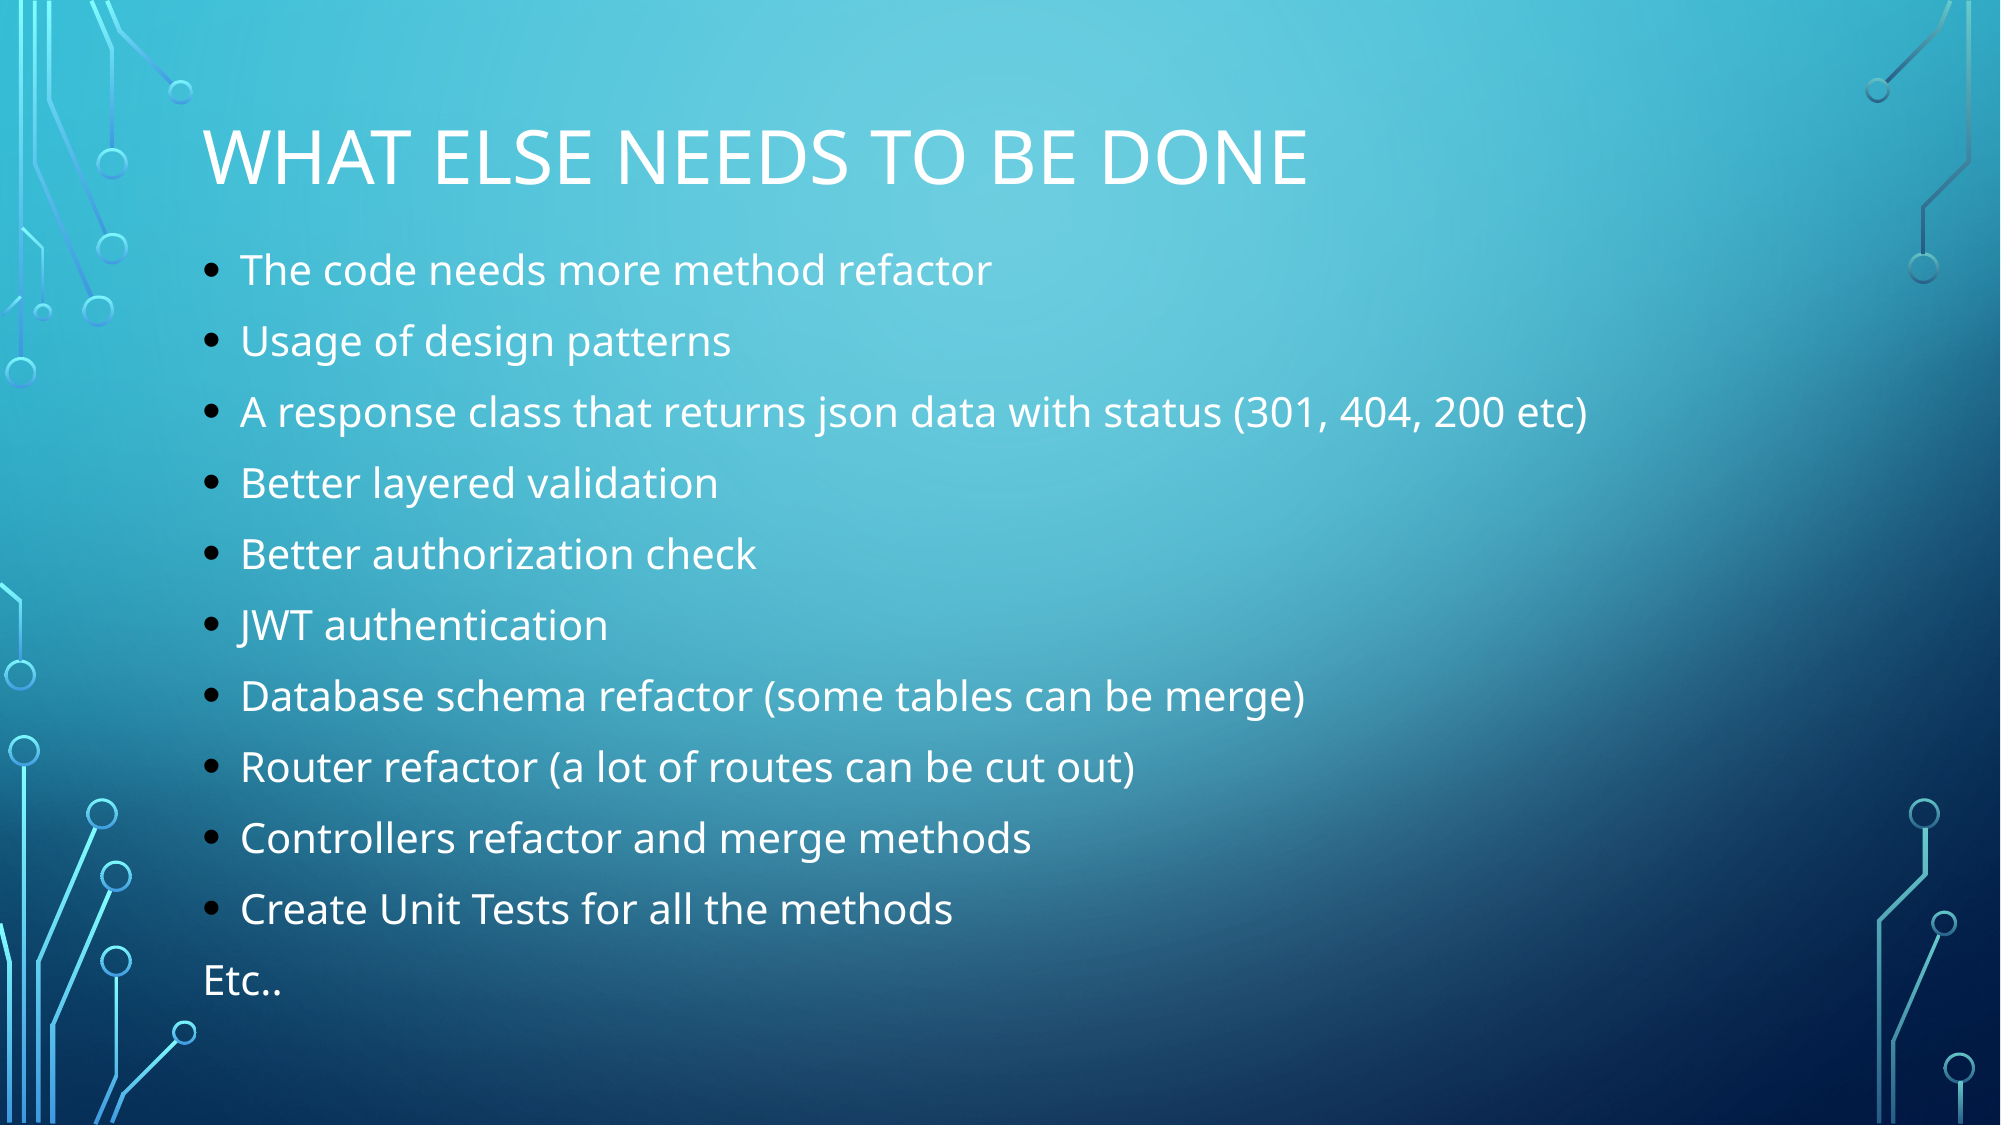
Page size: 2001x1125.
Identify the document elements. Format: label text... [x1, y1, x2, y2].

title What else needs to be done [187, 101, 1813, 220]
list The code needs more method refactor Usage of design patterns A response class that returns json data with status (301, 404, 200 etc) Better layered validation Better authorization check JWT authentication Database schema refactor (some tables can be merge) Router refactor (a lot of routes can be cut out) Controllers refactor and merge methods Create Unit Tests for all the methods Etc.. [187, 236, 1813, 1053]
